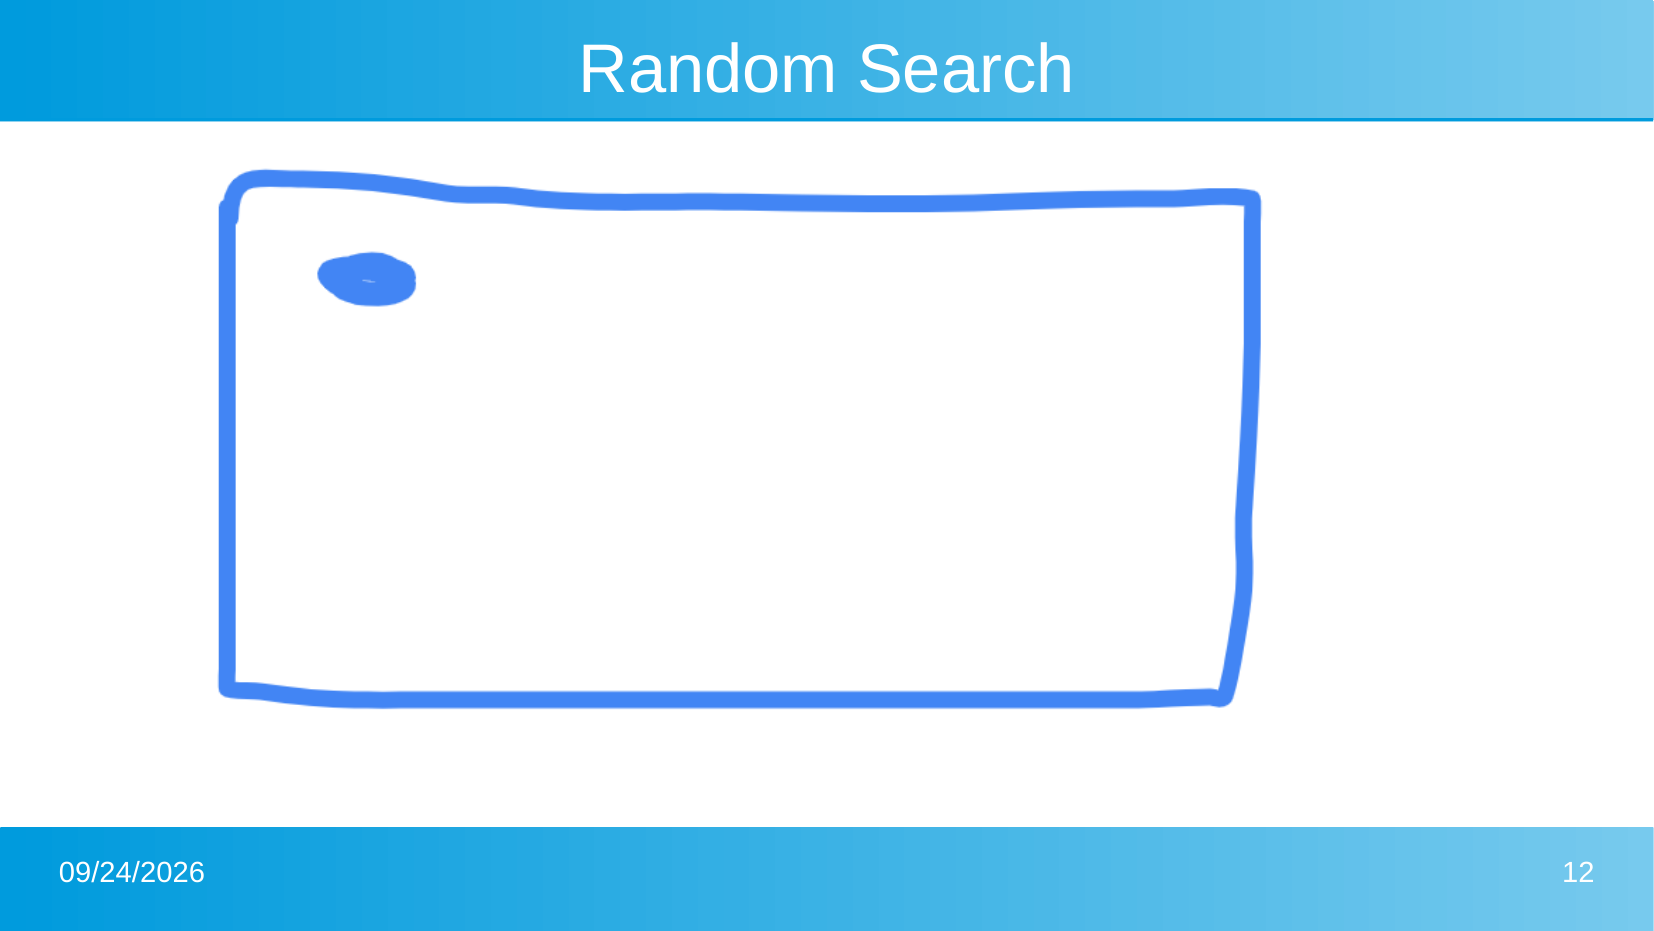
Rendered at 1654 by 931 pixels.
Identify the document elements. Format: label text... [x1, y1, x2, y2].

title Random Search [59, 29, 1595, 108]
picture [112, 142, 1482, 751]
